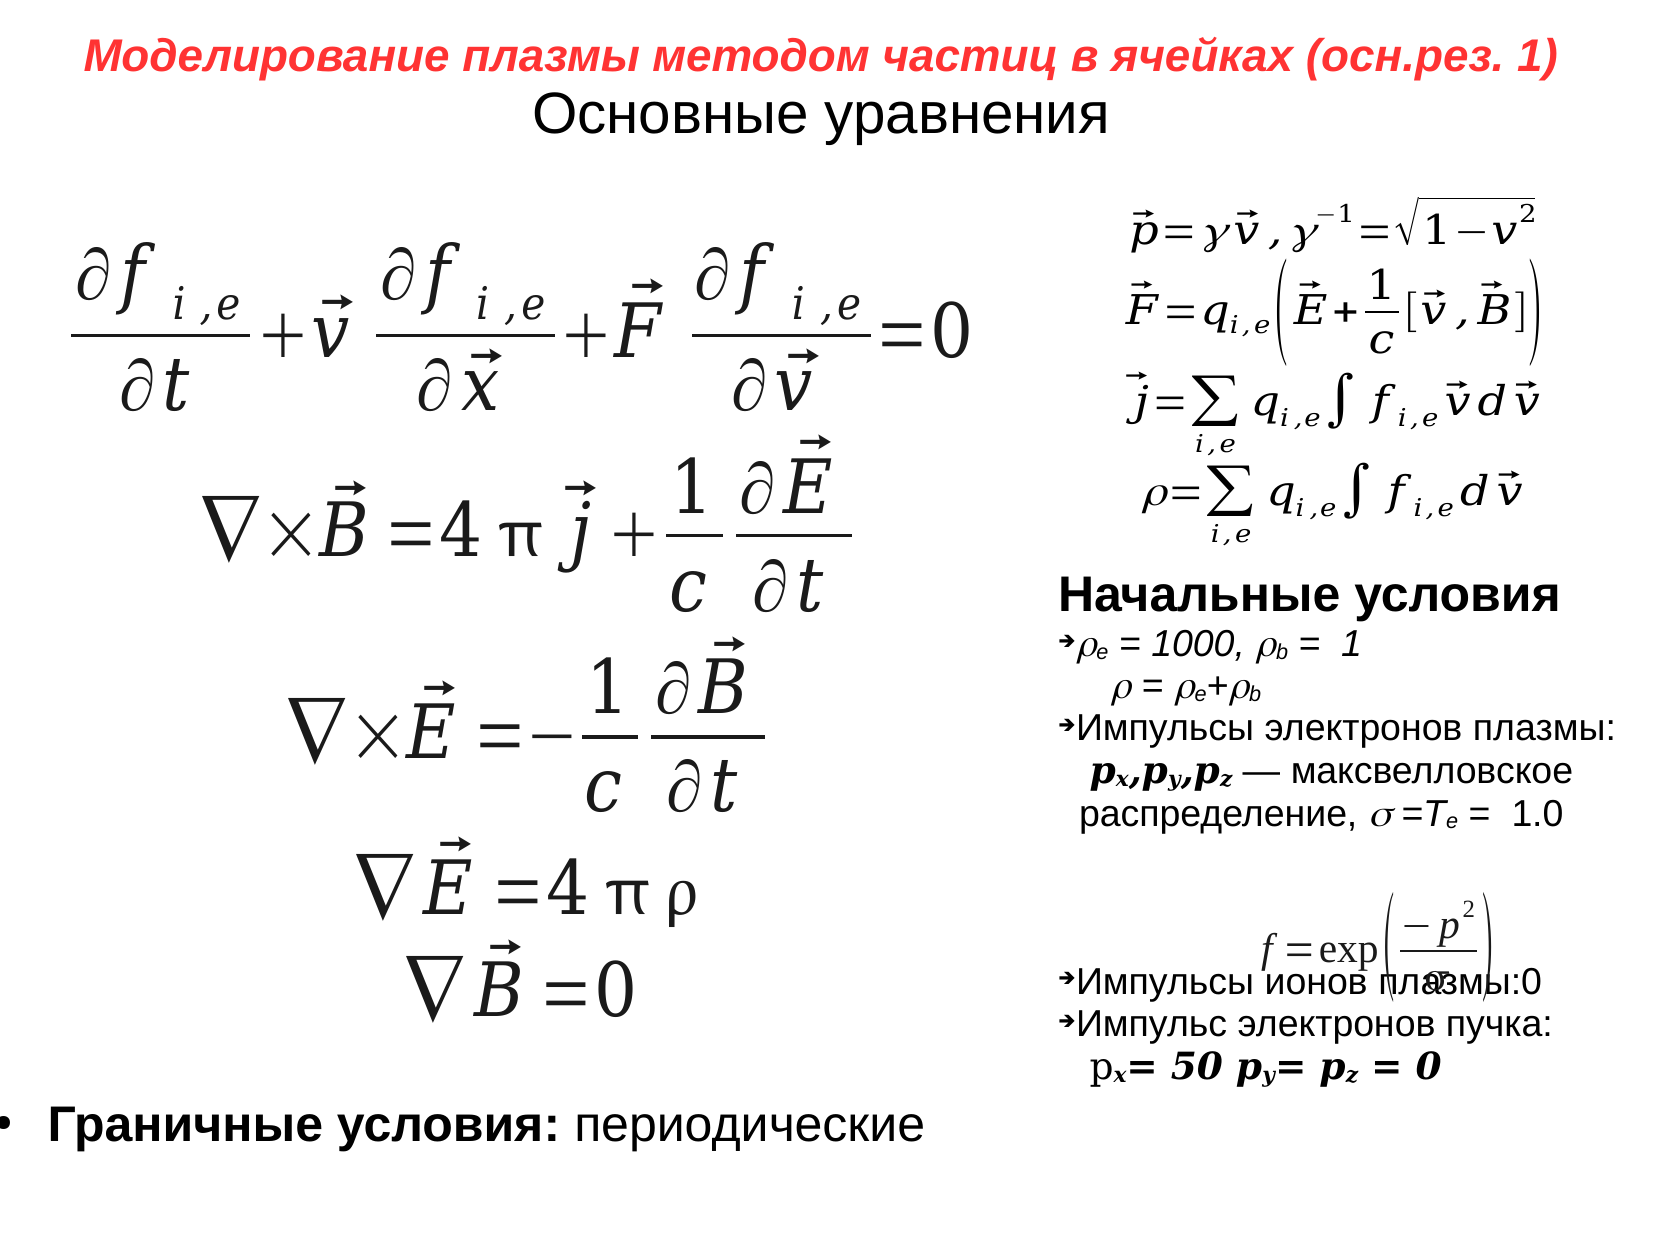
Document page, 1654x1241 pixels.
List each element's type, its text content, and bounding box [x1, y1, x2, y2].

chart [1245, 890, 1501, 1006]
list Граничные условия: периодические [0, 1096, 1043, 1241]
chart [1115, 251, 1551, 549]
title Моделирование плазмы методом частиц в ячейках (осн.рез. 1) Основные уравнения [0, 0, 1654, 251]
chart [62, 251, 979, 1035]
text_box Начальные условия re = 1000, rb = 1 r = re+rb Импульсы электронов плазмы: px,py,pz — максвелловское распределение, s =Te = 1.0 Импульсы ионов плазмы:0 Импульс электронов пучка: px= 50 py= pz = 0 [1043, 559, 1632, 1241]
